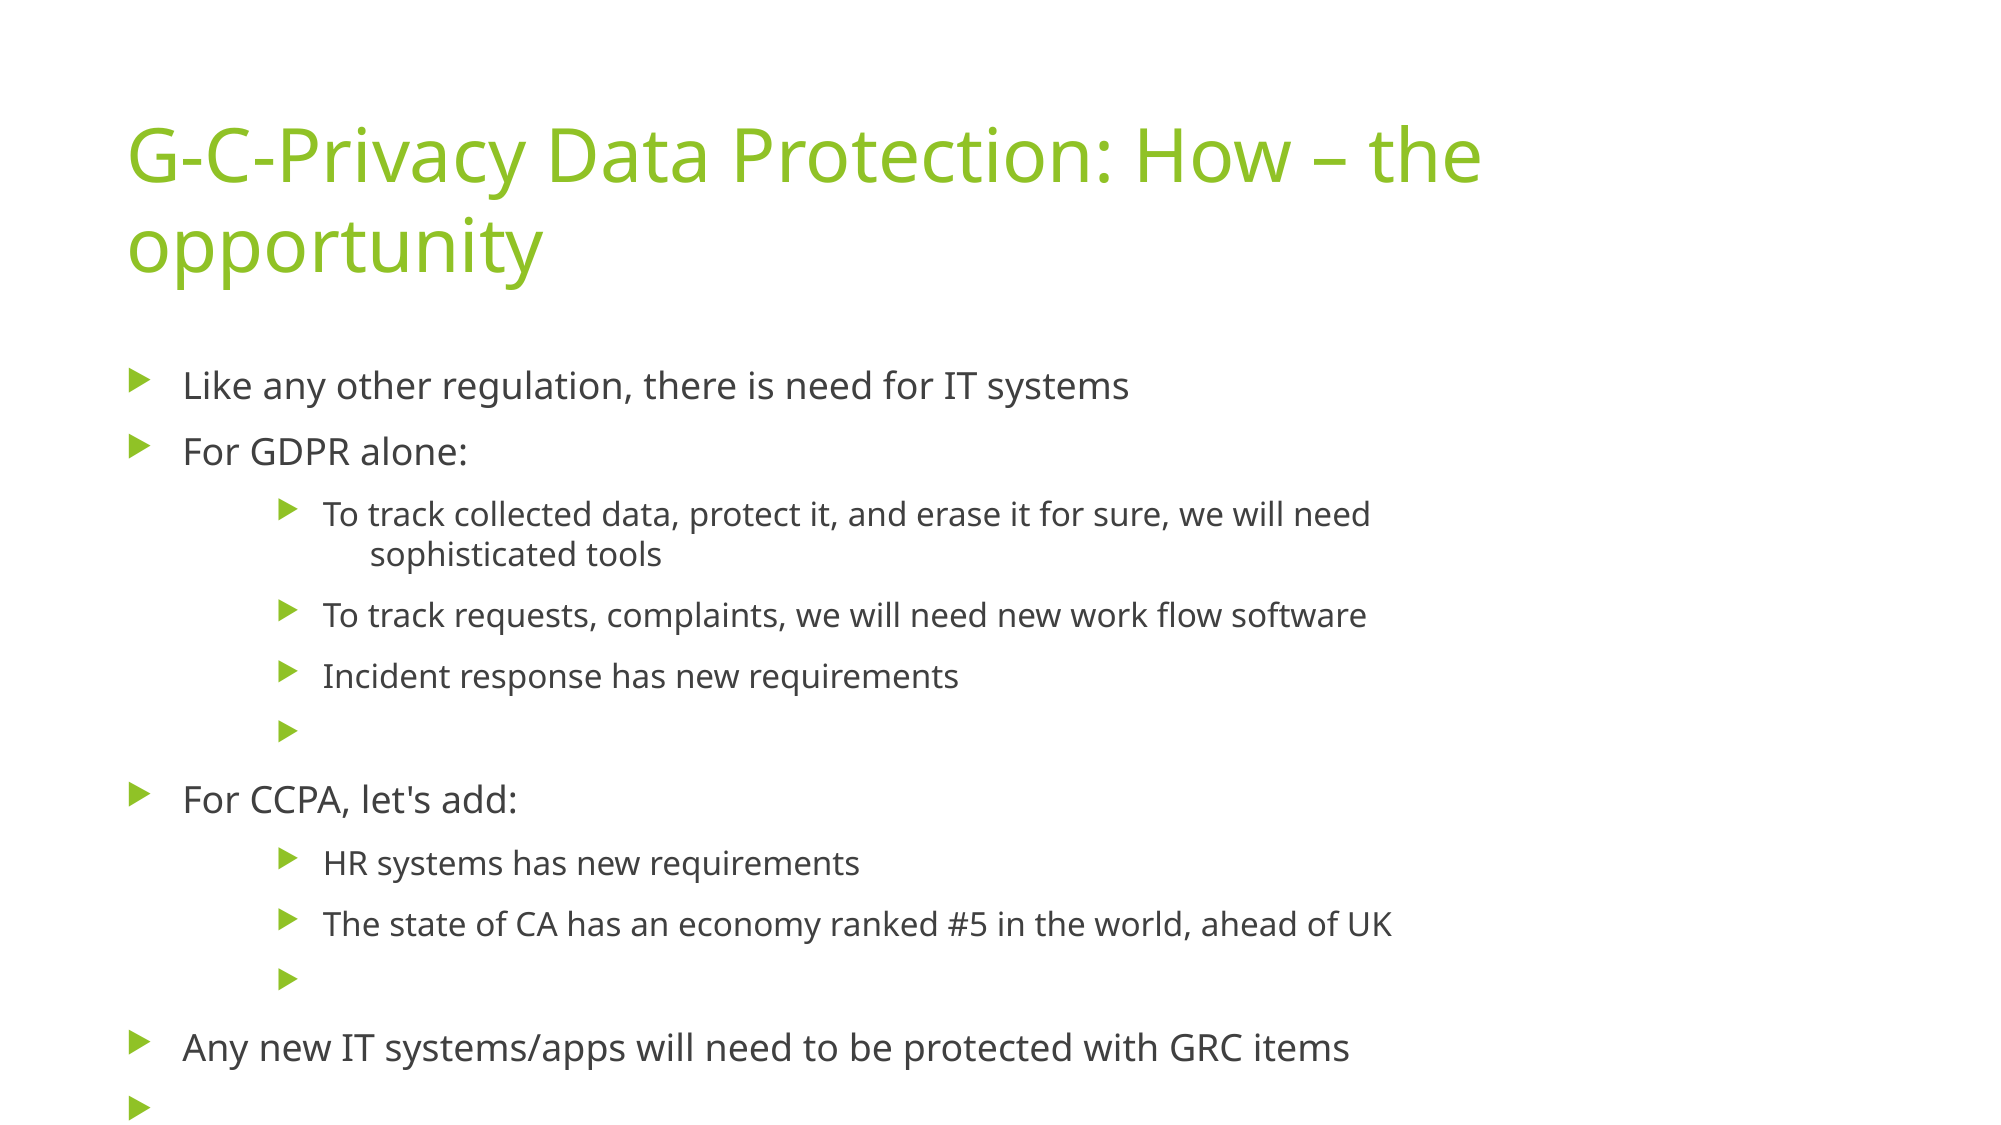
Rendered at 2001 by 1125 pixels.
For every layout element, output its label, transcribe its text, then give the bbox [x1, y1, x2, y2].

title G-C-Privacy Data Protection: How – the opportunity [111, 99, 1522, 317]
list Like any other regulation, there is need for IT systems For GDPR alone: To track collected data, protect it, and erase it for sure, we will need sophisticated tools To track requests, complaints, we will need new work flow software Incident response has new requirements For CCPA, let's add: HR systems has new requirements The state of CA has an economy ranked #5 in the world, ahead of UK Any new IT systems/apps will need to be protected with GRC items [111, 354, 1522, 1107]
